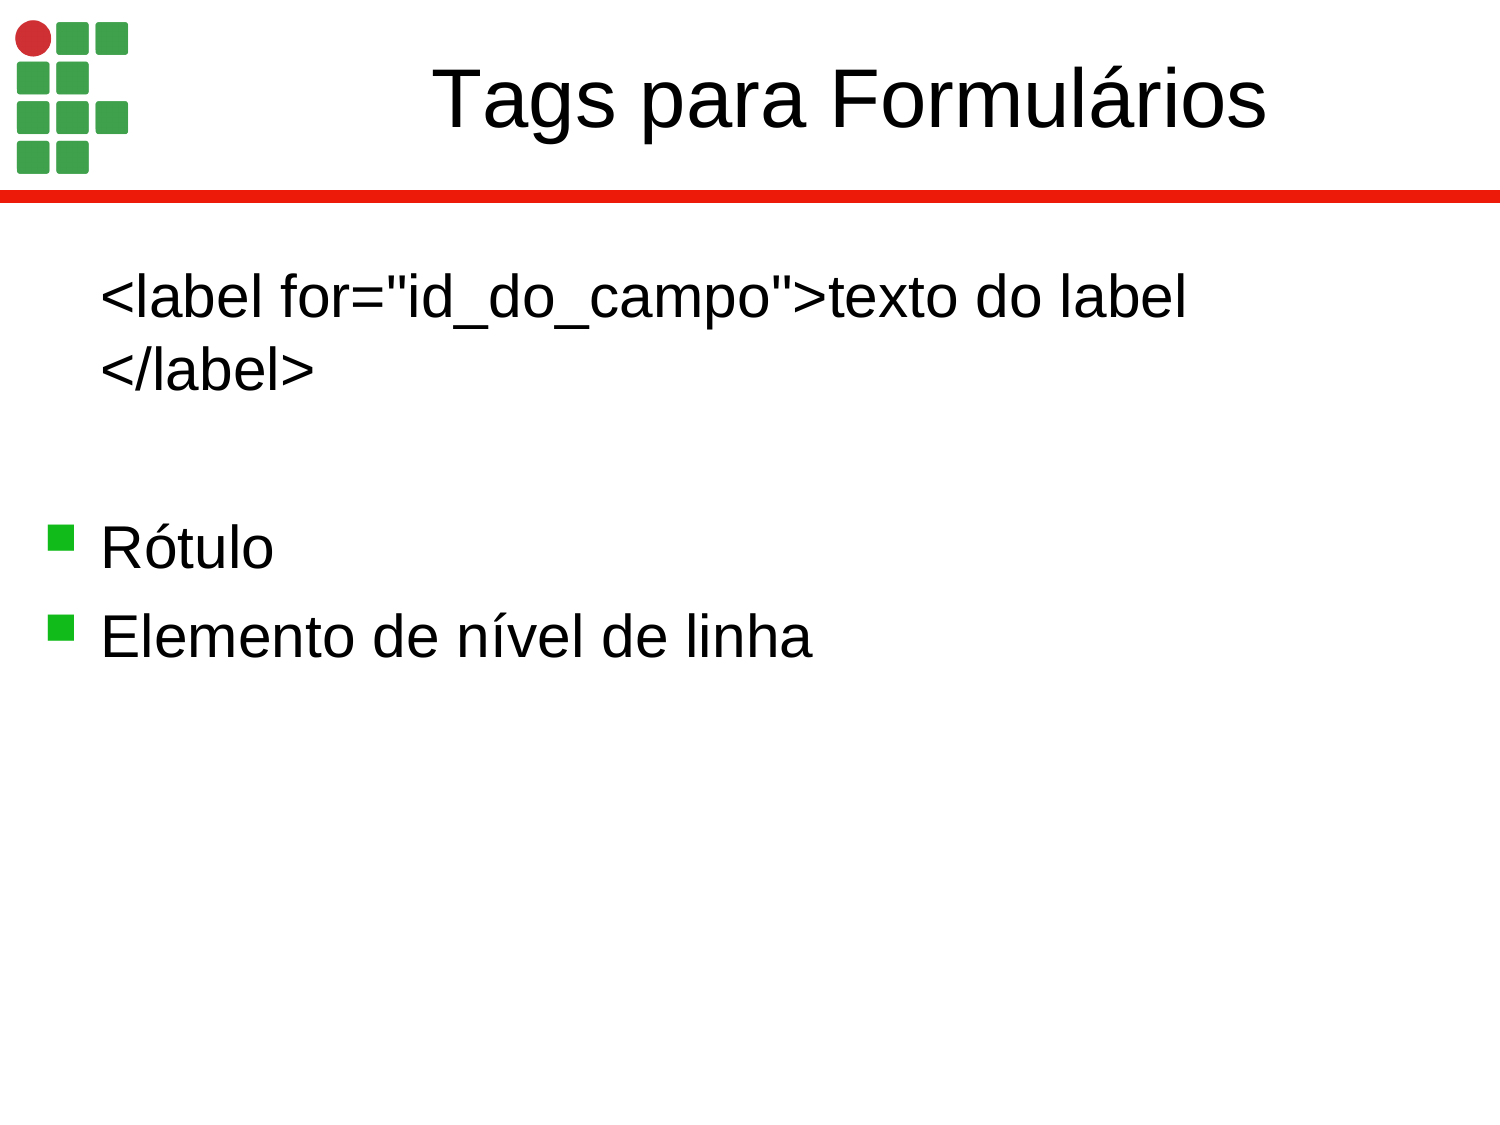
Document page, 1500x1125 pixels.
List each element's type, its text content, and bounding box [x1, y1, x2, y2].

title Tags para Formulários [230, 0, 1471, 202]
picture [14, 16, 130, 178]
list <label for="id_do_campo">texto do label </label> Rótulo Elemento de nível de linha [29, 207, 1471, 1087]
